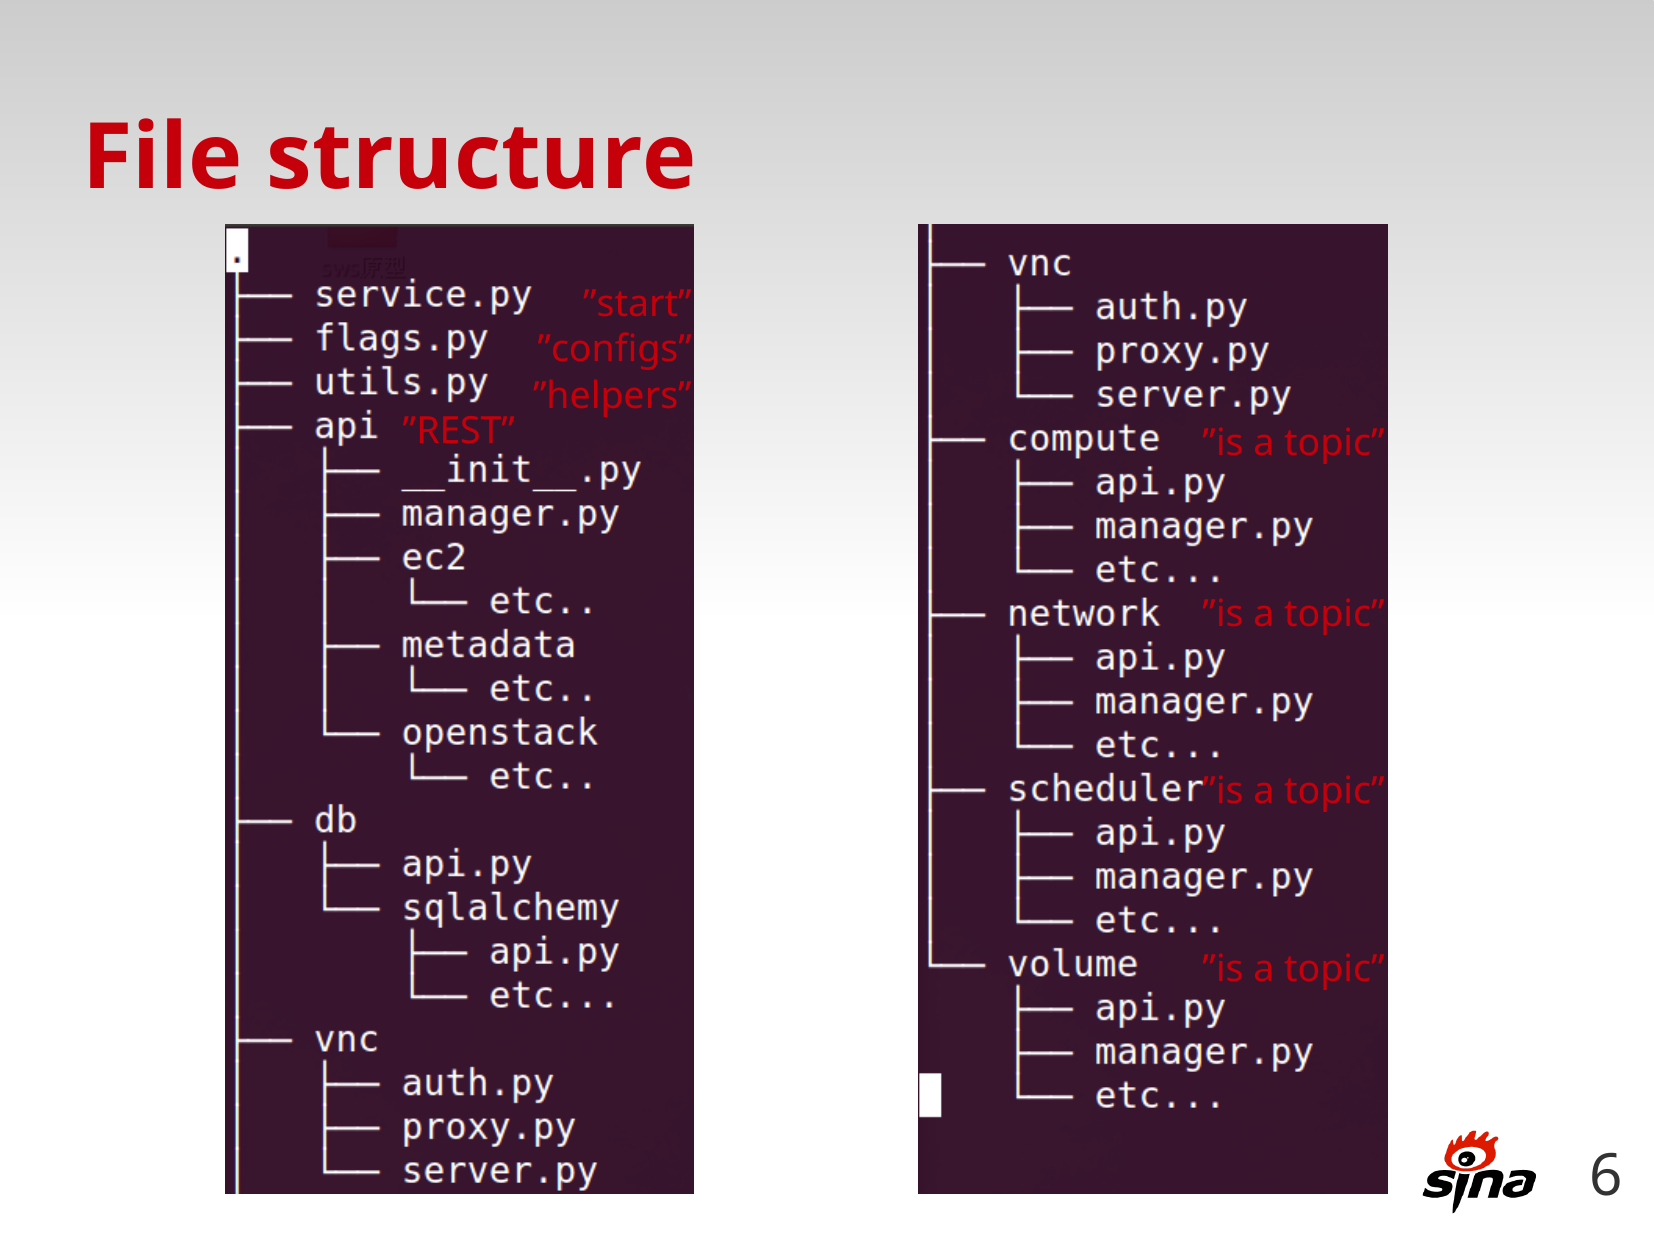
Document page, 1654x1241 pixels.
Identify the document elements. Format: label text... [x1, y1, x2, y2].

text_box ”start” [406, 273, 707, 330]
text_box ”configs” [406, 330, 707, 365]
title File structure [82, 49, 1571, 257]
text_box ”REST” [229, 400, 530, 458]
text_box ”is a topic” [1099, 938, 1400, 996]
picture [225, 224, 694, 1194]
text_box ”is a topic” [1099, 761, 1400, 818]
picture [918, 224, 1388, 1194]
text_box ”is a topic” [1099, 412, 1400, 470]
text_box ”helpers” [406, 365, 707, 423]
text_box ”is a topic” [1099, 583, 1400, 641]
picture [1394, 1087, 1564, 1241]
